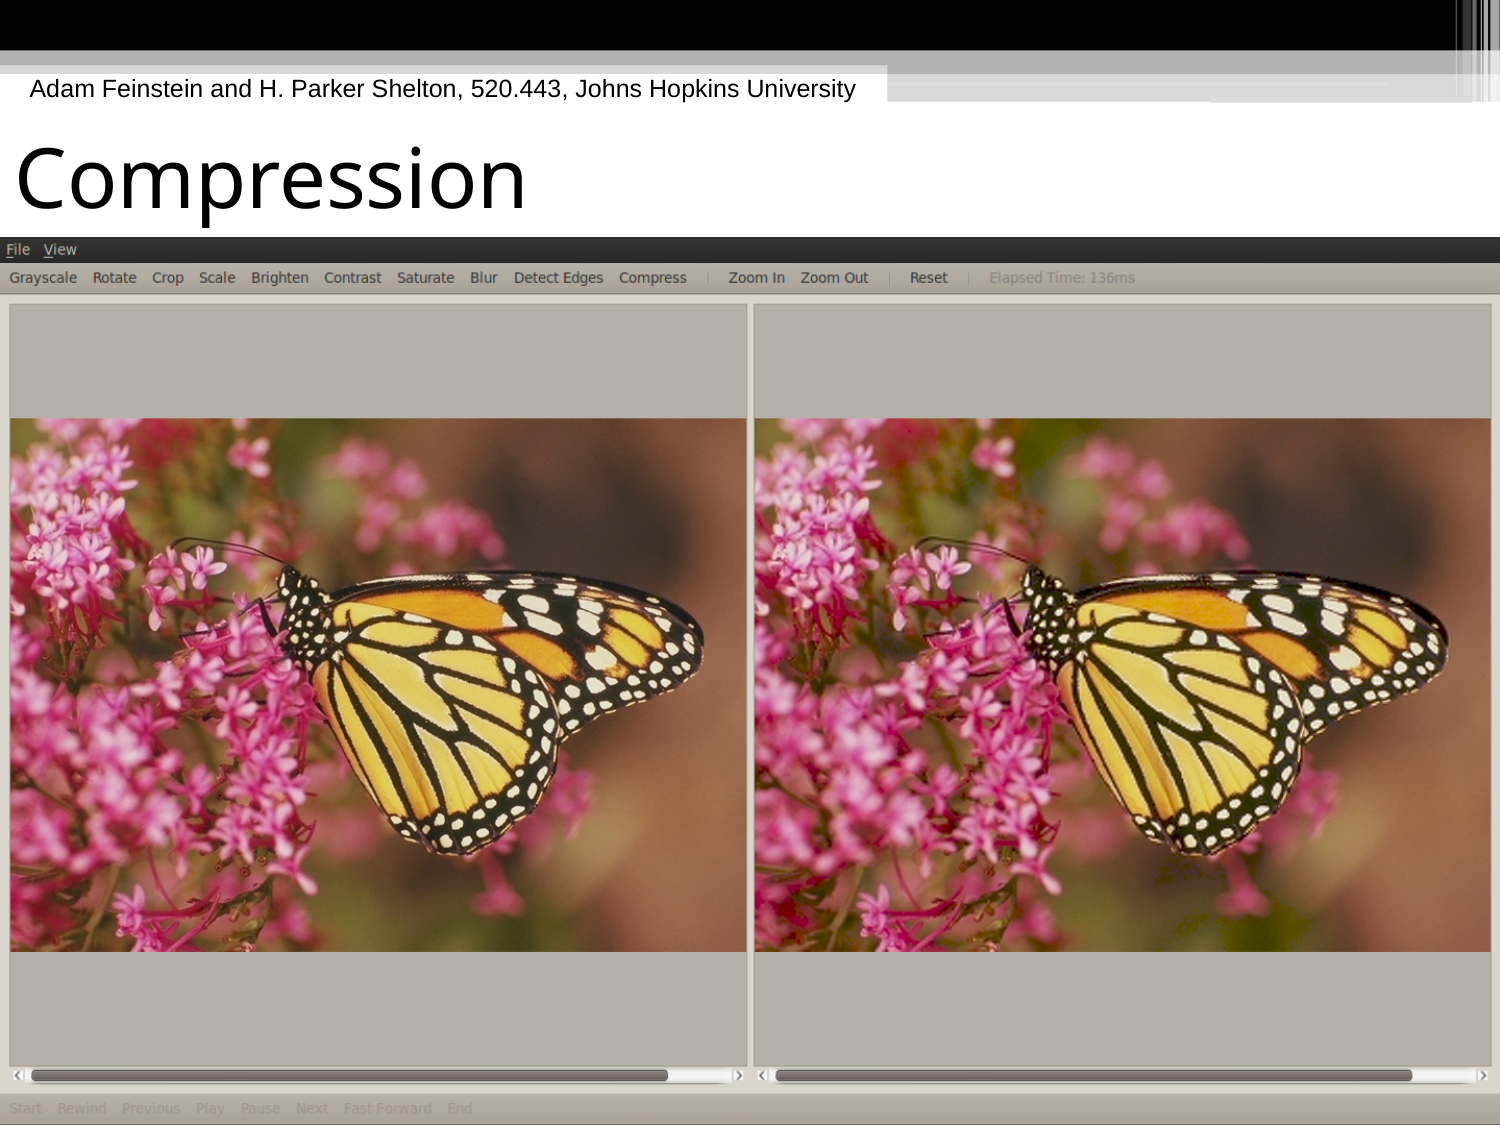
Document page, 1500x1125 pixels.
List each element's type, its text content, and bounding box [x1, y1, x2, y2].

title Compression [0, 112, 1351, 237]
picture [0, 237, 1500, 1125]
text_box Adam Feinstein and H. Parker Shelton, 520.443, Johns Hopkins University [0, 67, 888, 110]
